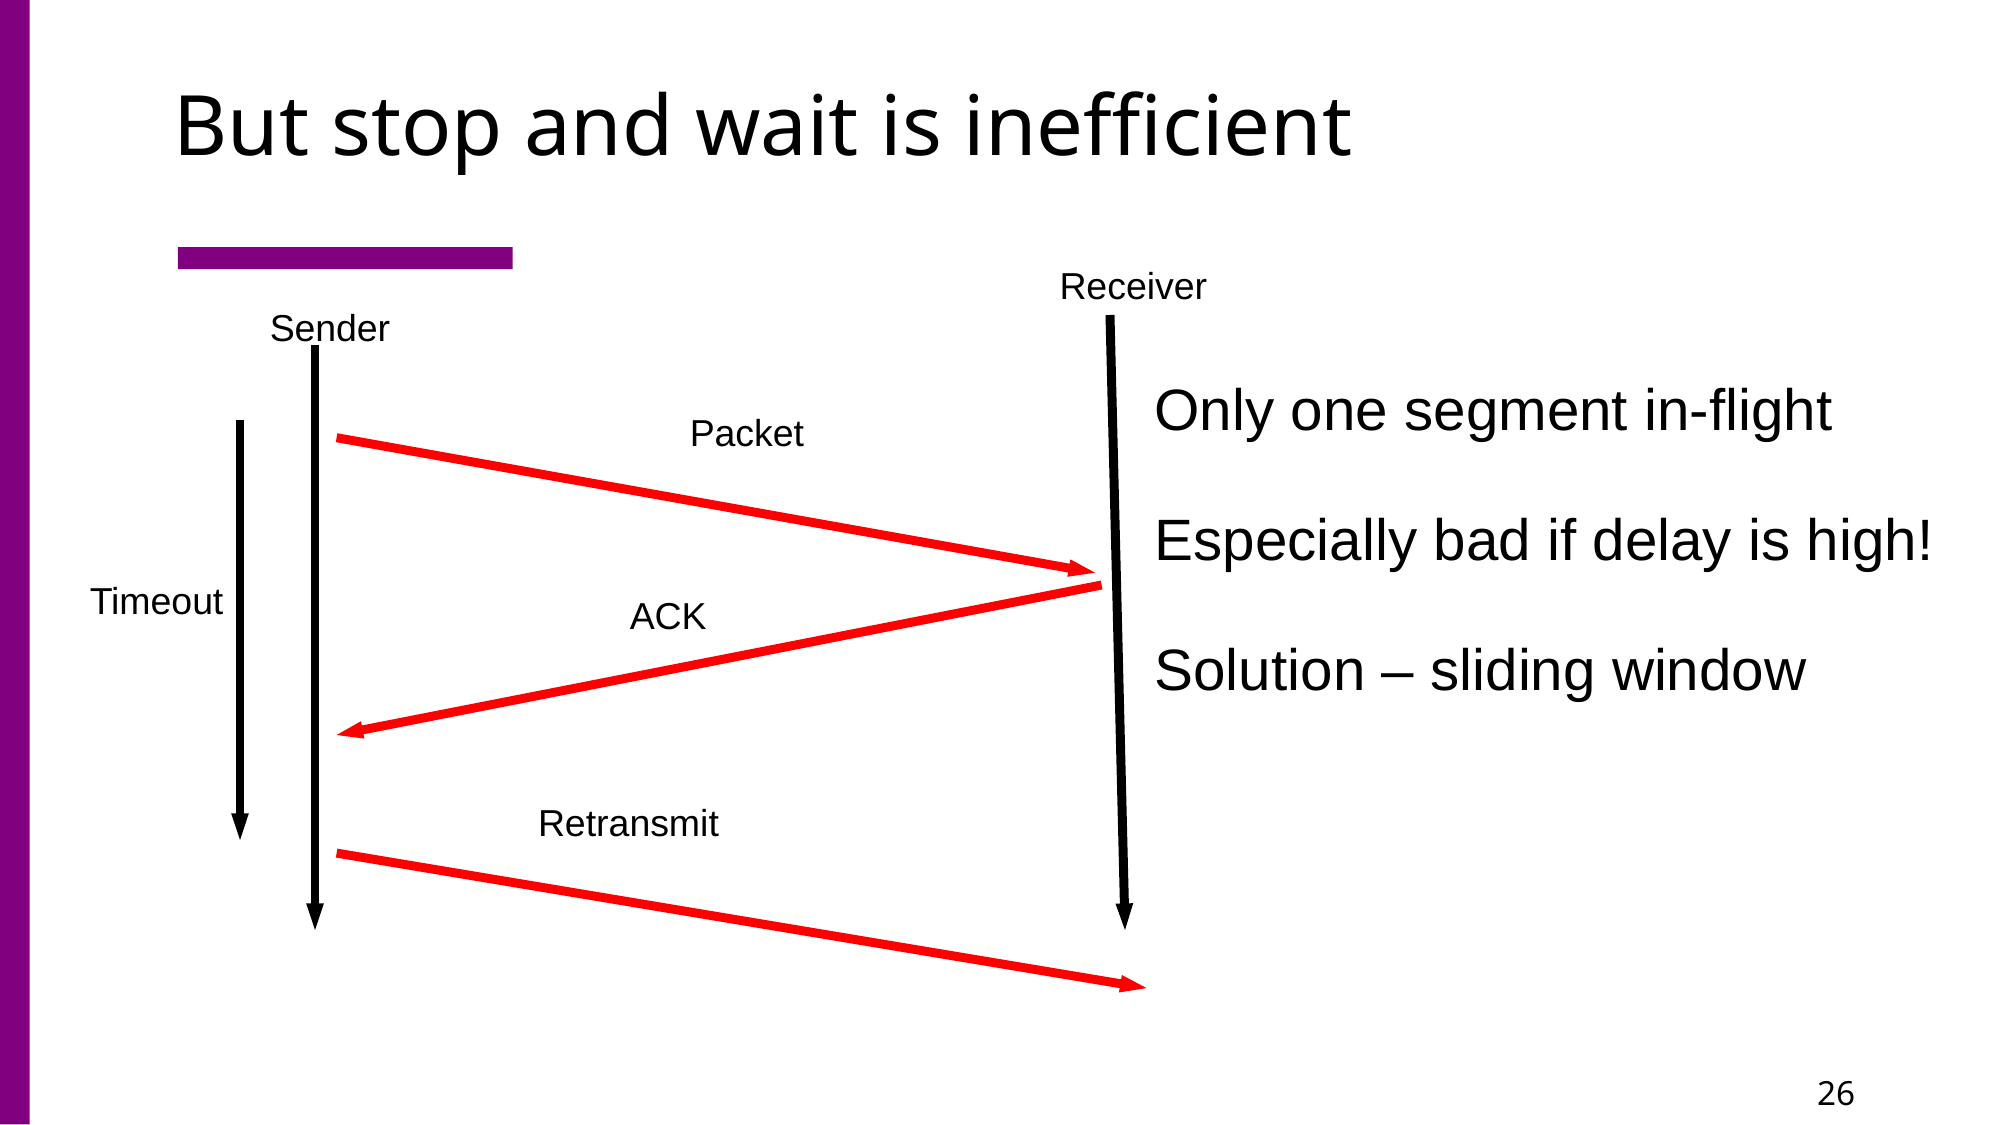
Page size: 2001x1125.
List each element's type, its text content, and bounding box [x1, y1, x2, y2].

text_box Receiver [1044, 258, 1223, 315]
text_box Only one segment in-flight Especially bad if delay is high! Solution – sliding window [1140, 370, 1950, 841]
text_box Packet [675, 404, 820, 462]
text_box Timeout [75, 573, 239, 631]
text_box ACK [615, 588, 722, 646]
text_box Sender [255, 299, 406, 357]
text_box Retransmit [523, 795, 734, 852]
title But stop and wait is inefficient [123, 24, 1936, 180]
